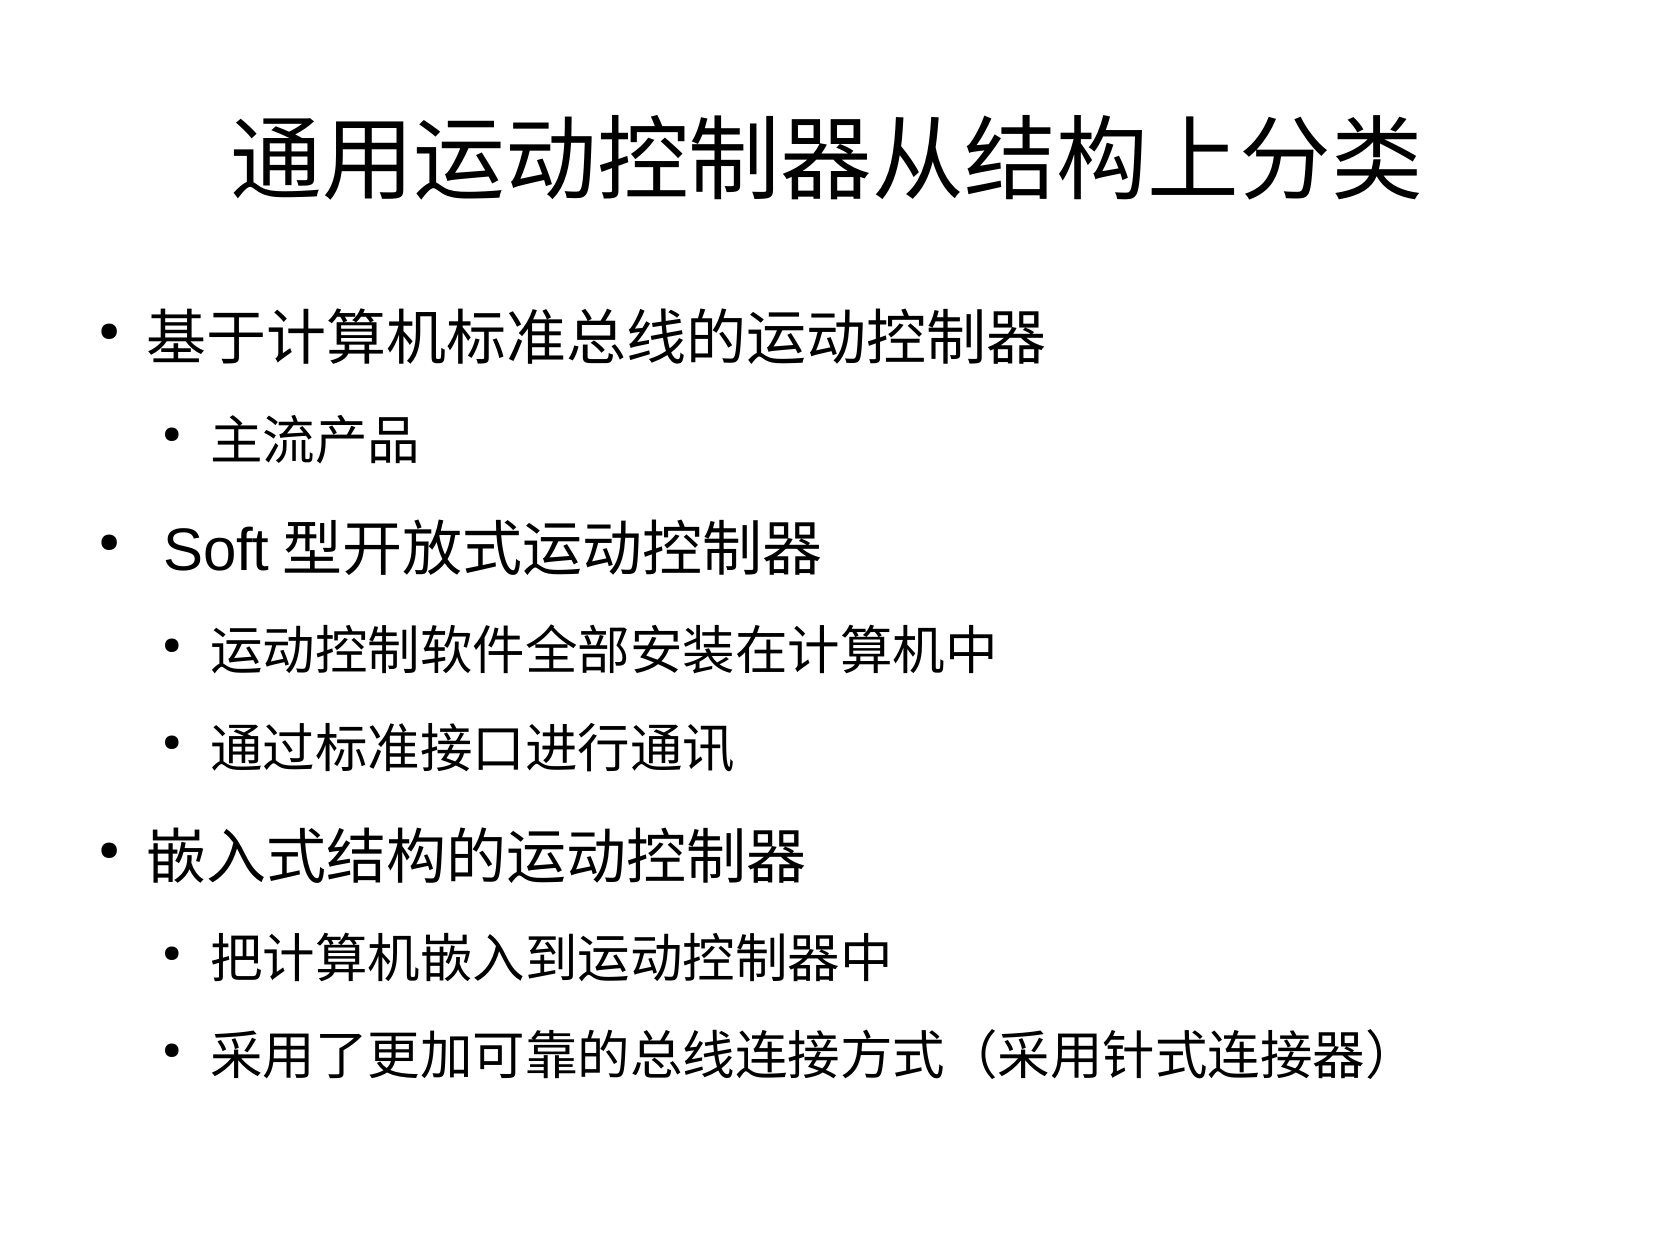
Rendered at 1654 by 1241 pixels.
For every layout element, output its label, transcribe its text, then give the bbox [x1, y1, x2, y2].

title 通用运动控制器从结构上分类 [82, 49, 1571, 257]
list 基于计算机标准总线的运动控制器 主流产品 Soft型开放式运动控制器 运动控制软件全部安装在计算机中 通过标准接口进行通讯 嵌入式结构的运动控制器 把计算机嵌入到运动控制器中 采用了更加可靠的总线连接方式（采用针式连接器） [82, 290, 1571, 1094]
